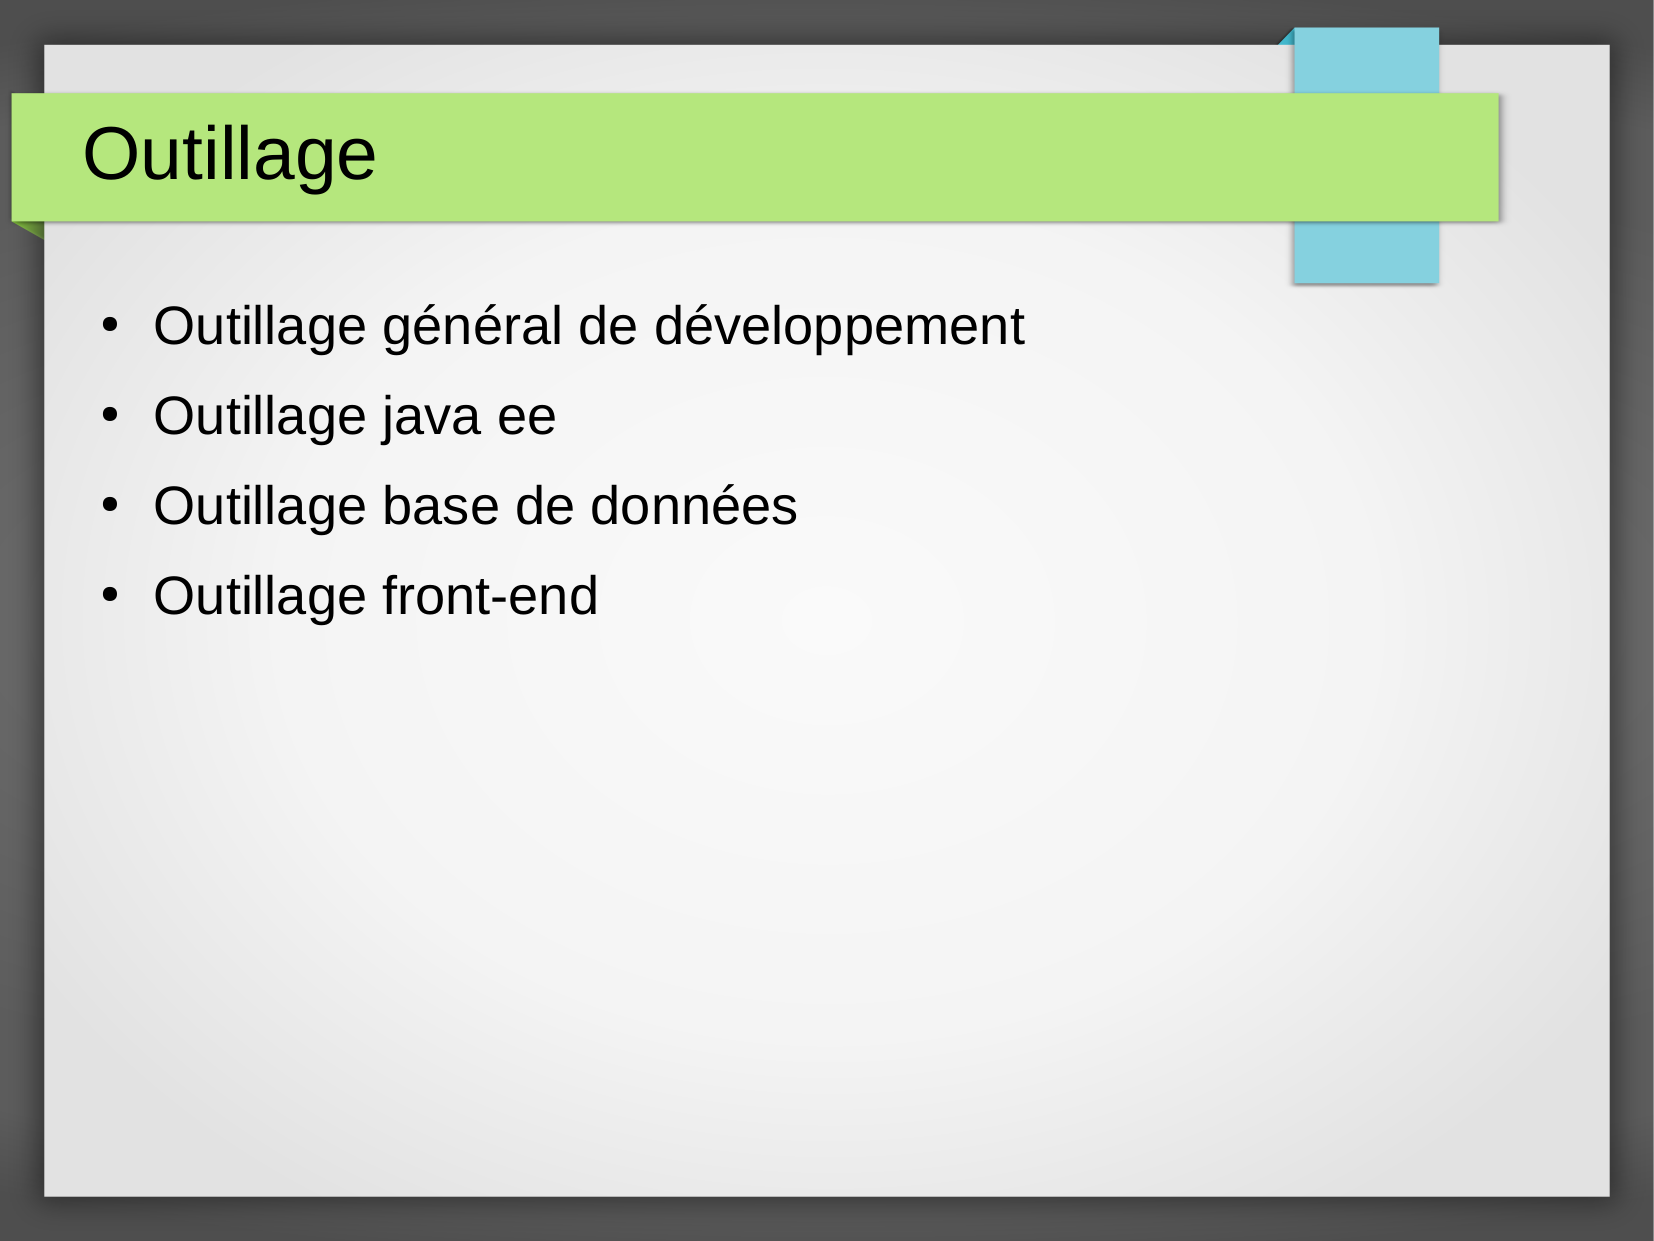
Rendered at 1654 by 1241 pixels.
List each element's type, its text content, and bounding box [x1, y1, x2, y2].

list Outillage général de développement Outillage java ee Outillage base de données Outillage front-end [82, 295, 1571, 1015]
picture [0, 0, 1654, 1241]
title Outillage [82, 94, 1264, 213]
